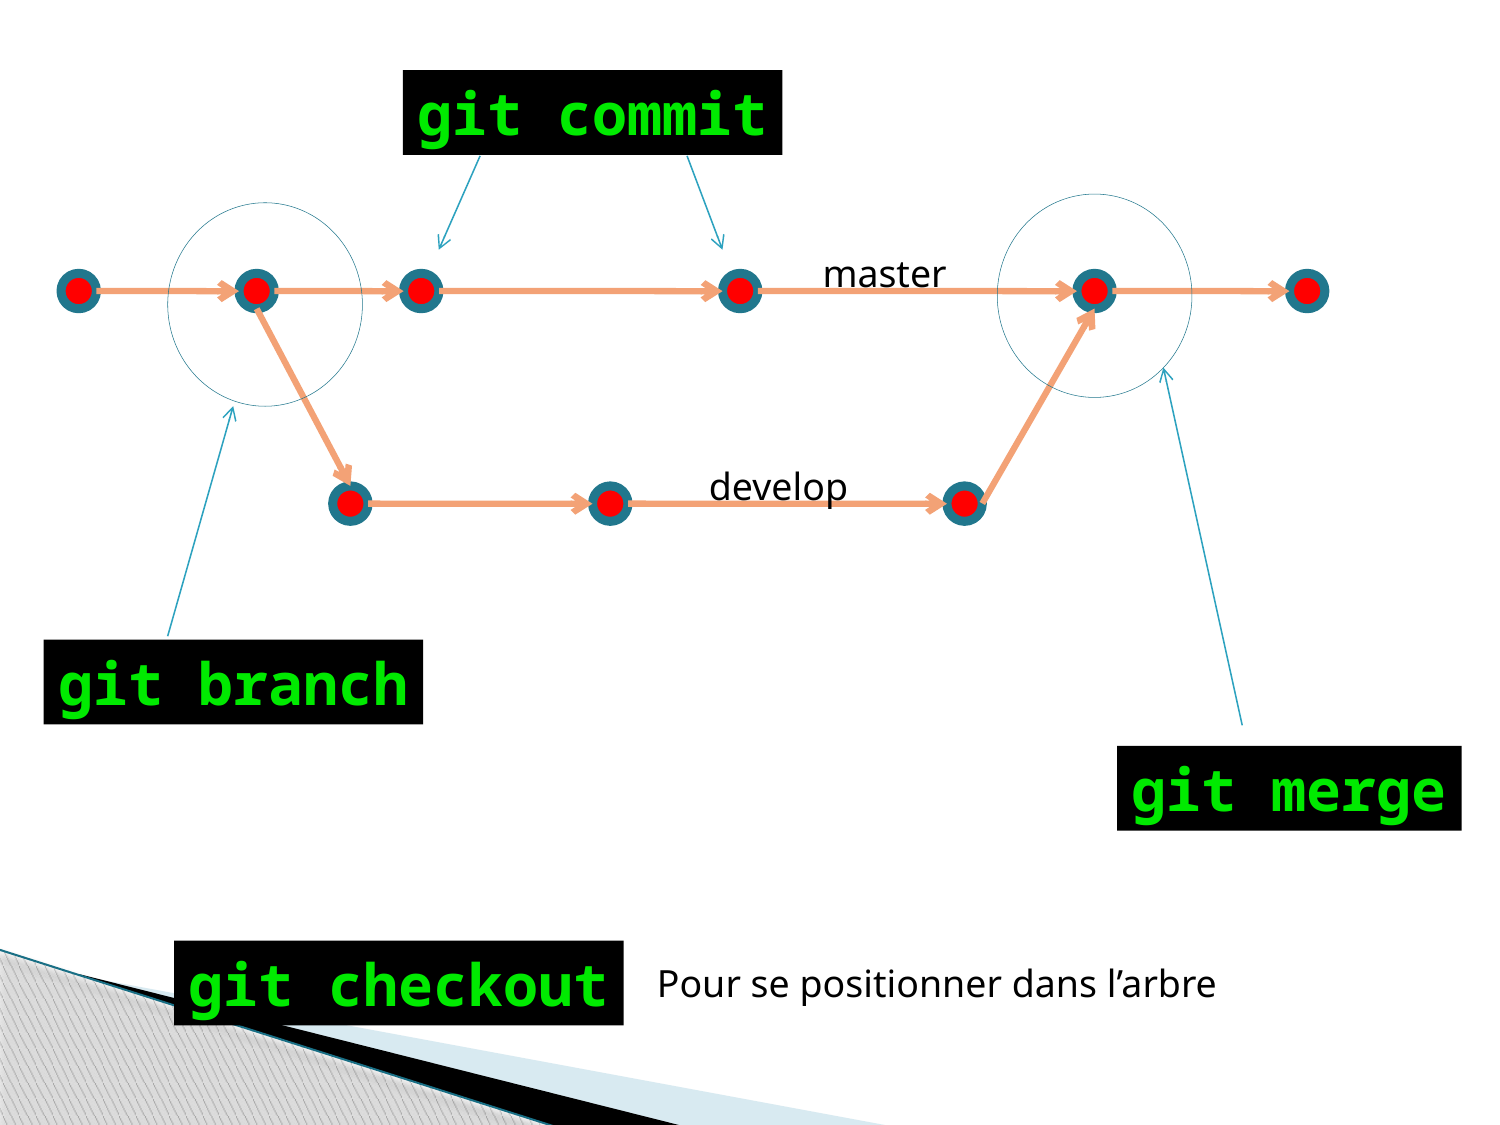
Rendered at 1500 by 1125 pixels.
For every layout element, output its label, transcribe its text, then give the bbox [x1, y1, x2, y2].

text_box Pour se positionner dans l’arbre [642, 953, 1233, 1013]
text_box git branch [43, 639, 424, 725]
text_box git commit [402, 70, 783, 155]
text_box [1289, 273, 1325, 309]
text_box git merge [1117, 745, 1462, 831]
text_box [1076, 273, 1112, 309]
text_box master [807, 242, 962, 303]
text_box [722, 273, 758, 309]
text_box [592, 485, 628, 522]
text_box [61, 273, 96, 309]
text_box git checkout [174, 940, 624, 1026]
text_box [239, 273, 274, 309]
text_box develop [694, 455, 864, 516]
text_box [403, 273, 439, 309]
text_box [946, 485, 983, 522]
text_box [332, 485, 368, 522]
